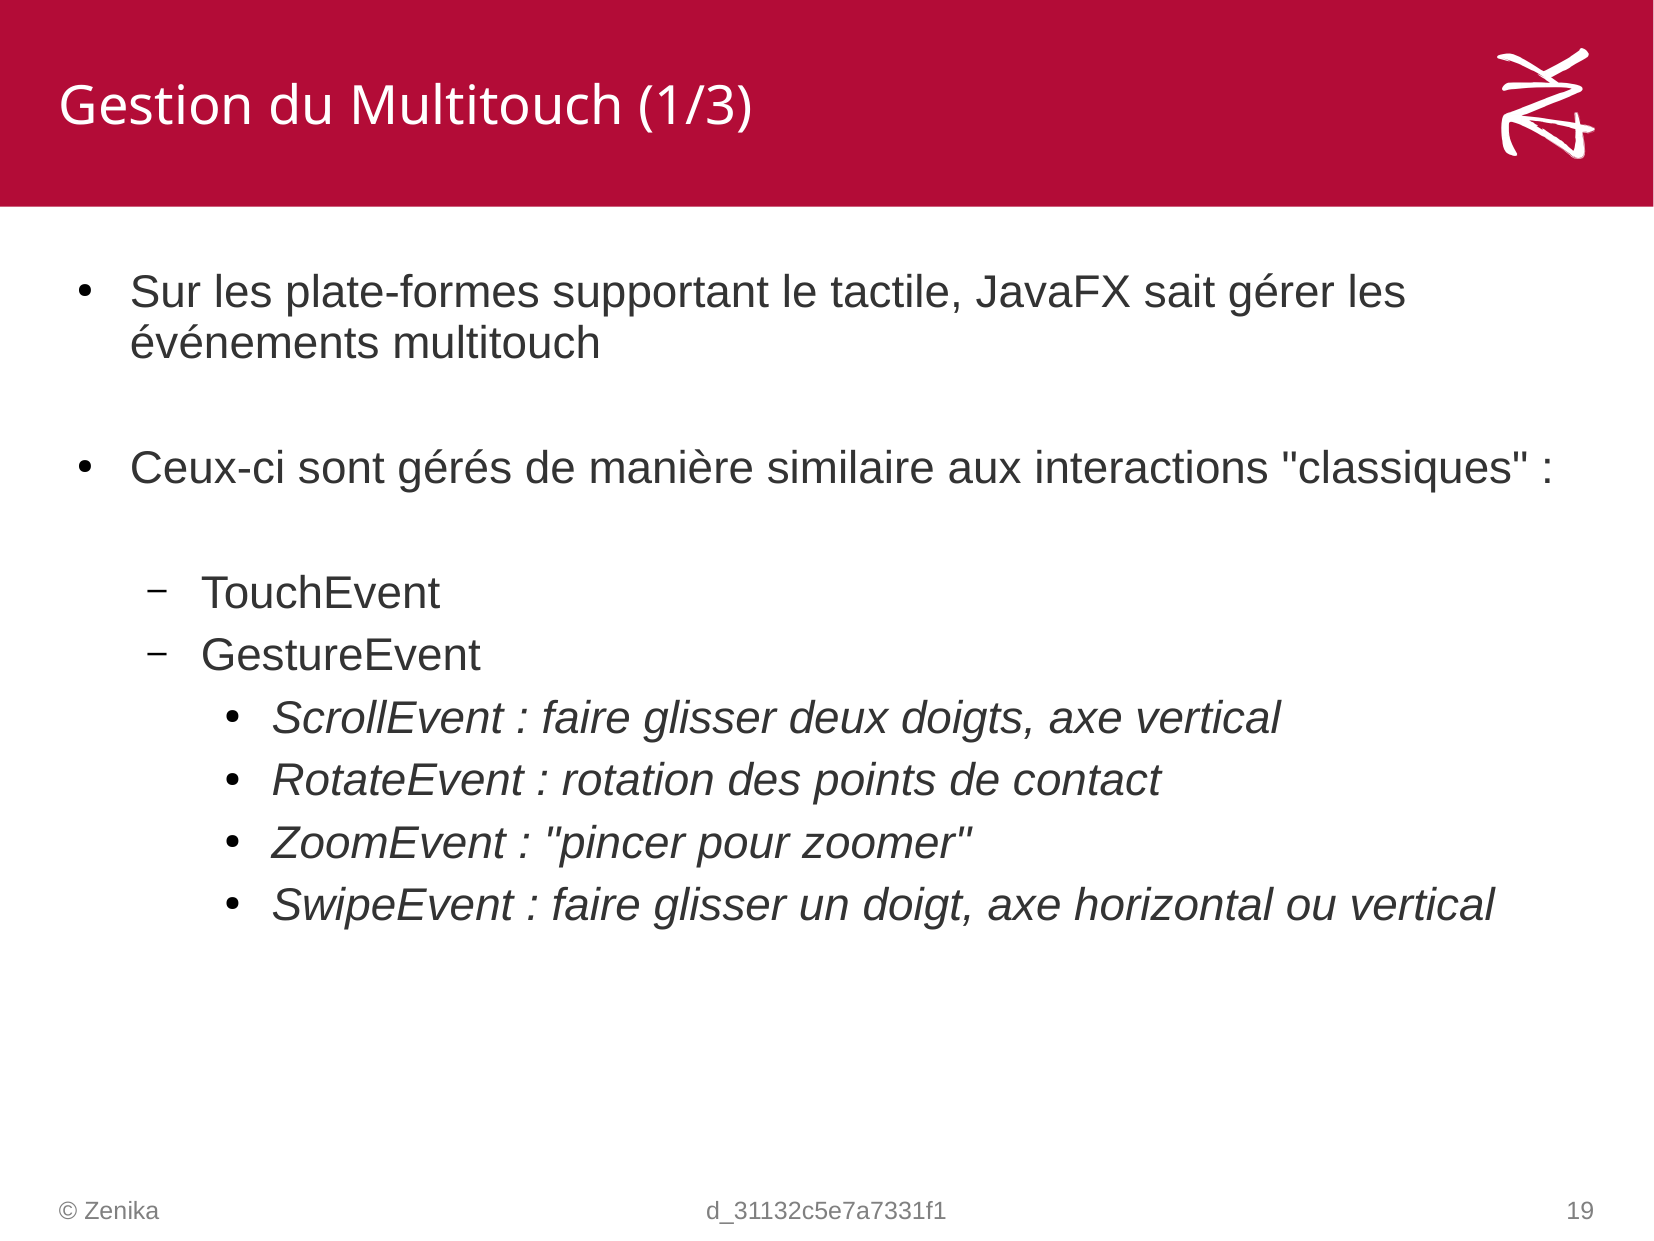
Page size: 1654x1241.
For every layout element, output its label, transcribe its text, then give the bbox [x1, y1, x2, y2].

list Sur les plate-formes supportant le tactile, JavaFX sait gérer les événements multitouch Ceux-ci sont gérés de manière similaire aux interactions "classiques" : TouchEvent GestureEvent ScrollEvent : faire glisser deux doigts, axe vertical RotateEvent : rotation des points de contact ZoomEvent : "pincer pour zoomer" SwipeEvent : faire glisser un doigt, axe horizontal ou vertical [59, 265, 1595, 1182]
title Gestion du Multitouch (1/3) [59, 29, 1595, 178]
